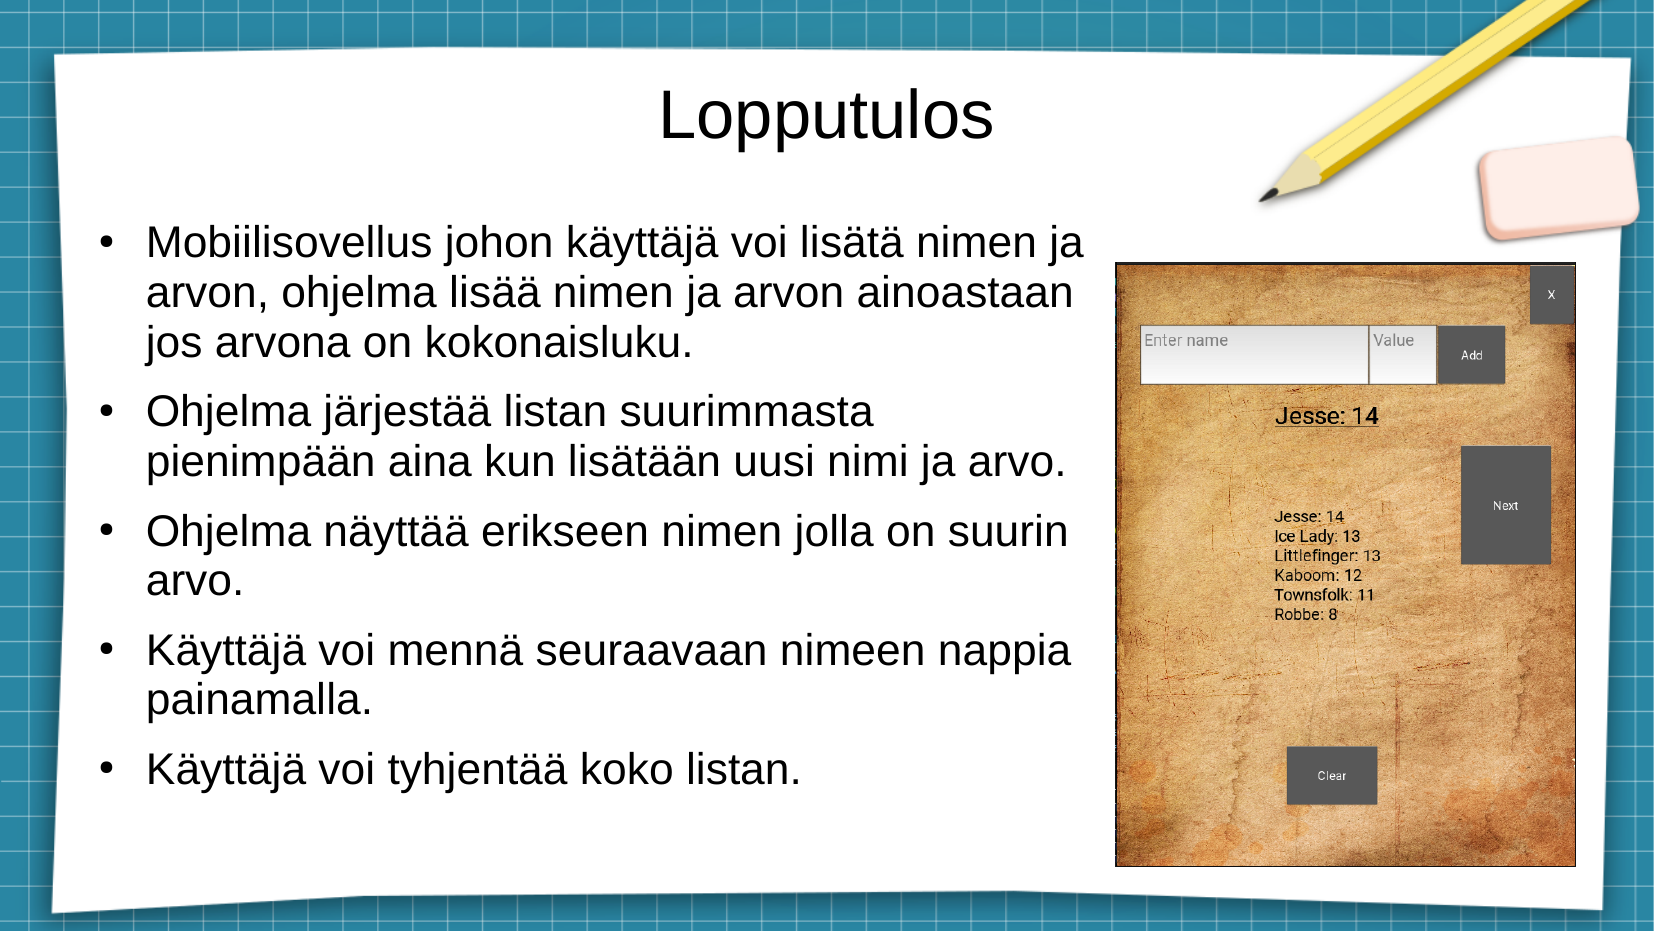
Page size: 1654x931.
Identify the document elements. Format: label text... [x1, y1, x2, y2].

picture [0, 0, 1654, 931]
list Mobiilisovellus johon käyttäjä voi lisätä nimen ja arvon, ohjelma lisää nimen ja arvon ainoastaan jos arvona on kokonaisluku. Ohjelma järjestää listan suurimmasta pienimpään aina kun lisätään uusi nimi ja arvo. Ohjelma näyttää erikseen nimen jolla on suurin arvo. Käyttäjä voi mennä seuraavaan nimeen nappia painamalla. Käyttäjä voi tyhjentää koko listan. [82, 217, 1088, 826]
title Lopputulos [82, 37, 1571, 193]
